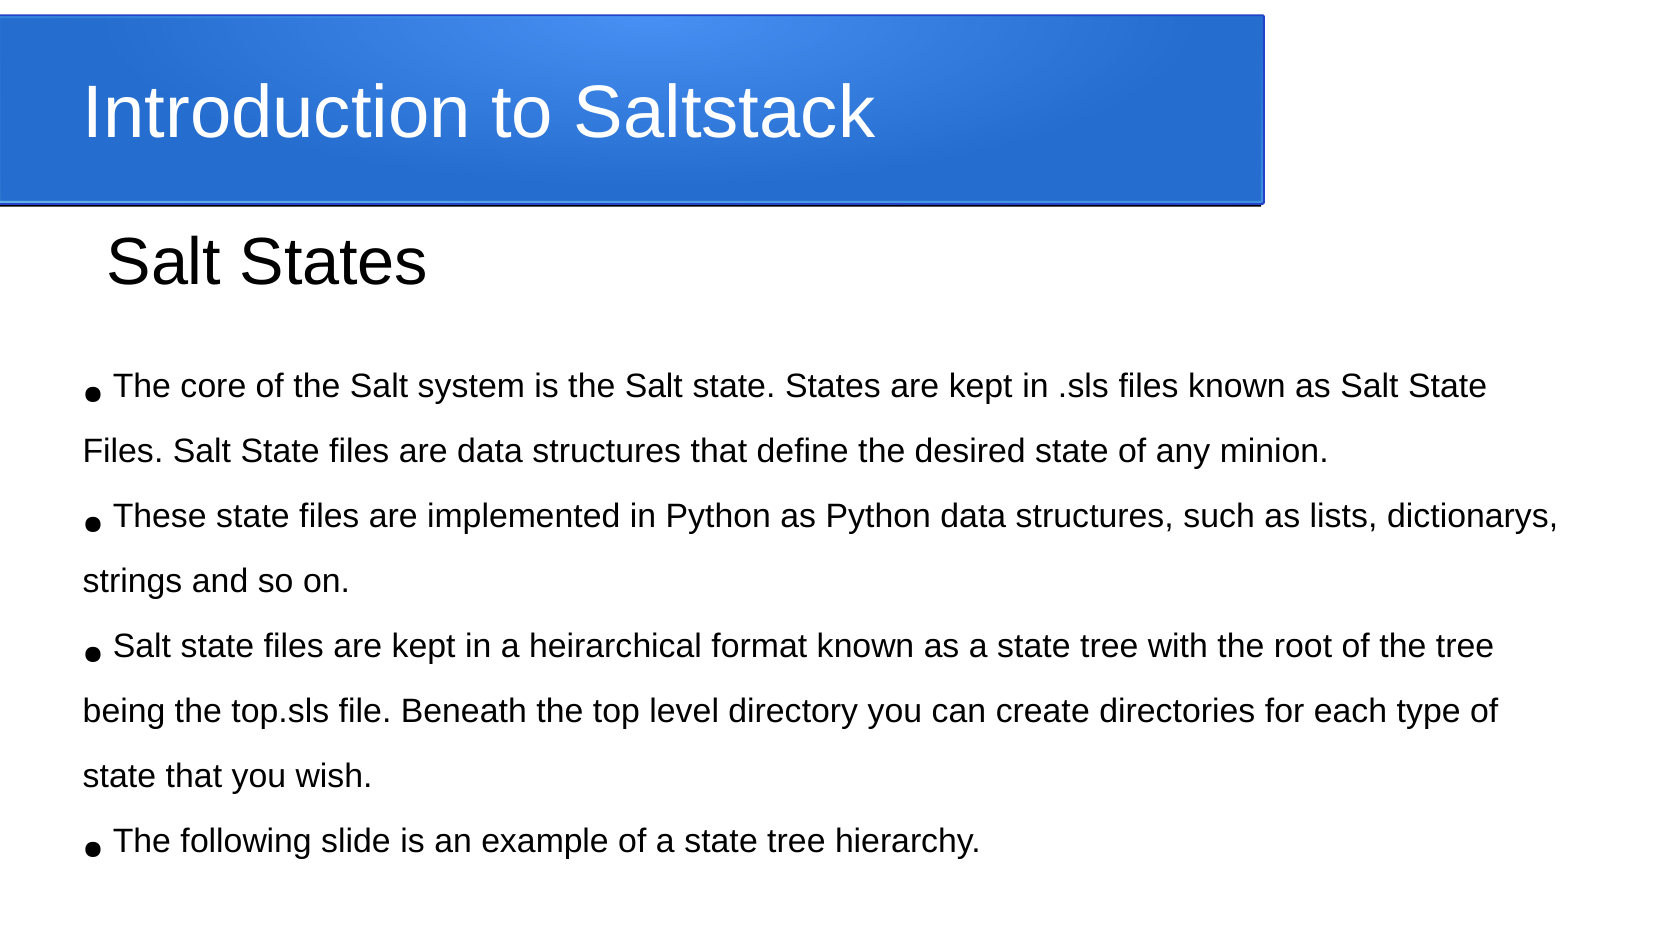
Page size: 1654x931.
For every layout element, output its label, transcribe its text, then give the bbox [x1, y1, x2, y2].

title Introduction to Saltstack [82, 35, 1235, 189]
subtitle Salt States The core of the Salt system is the Salt state. States are kept in .sls files known as Salt State Files. Salt State files are data structures that define the desired state of any minion. These state files are implemented in Python as Python data structures, such as lists, dictionarys, strings and so on. Salt state files are kept in a heirarchical format known as a state tree with the root of the tree being the top.sls file. Beneath the top level directory you can create directories for each type of state that you wish. The following slide is an example of a state tree hierarchy. [82, 224, 1571, 931]
